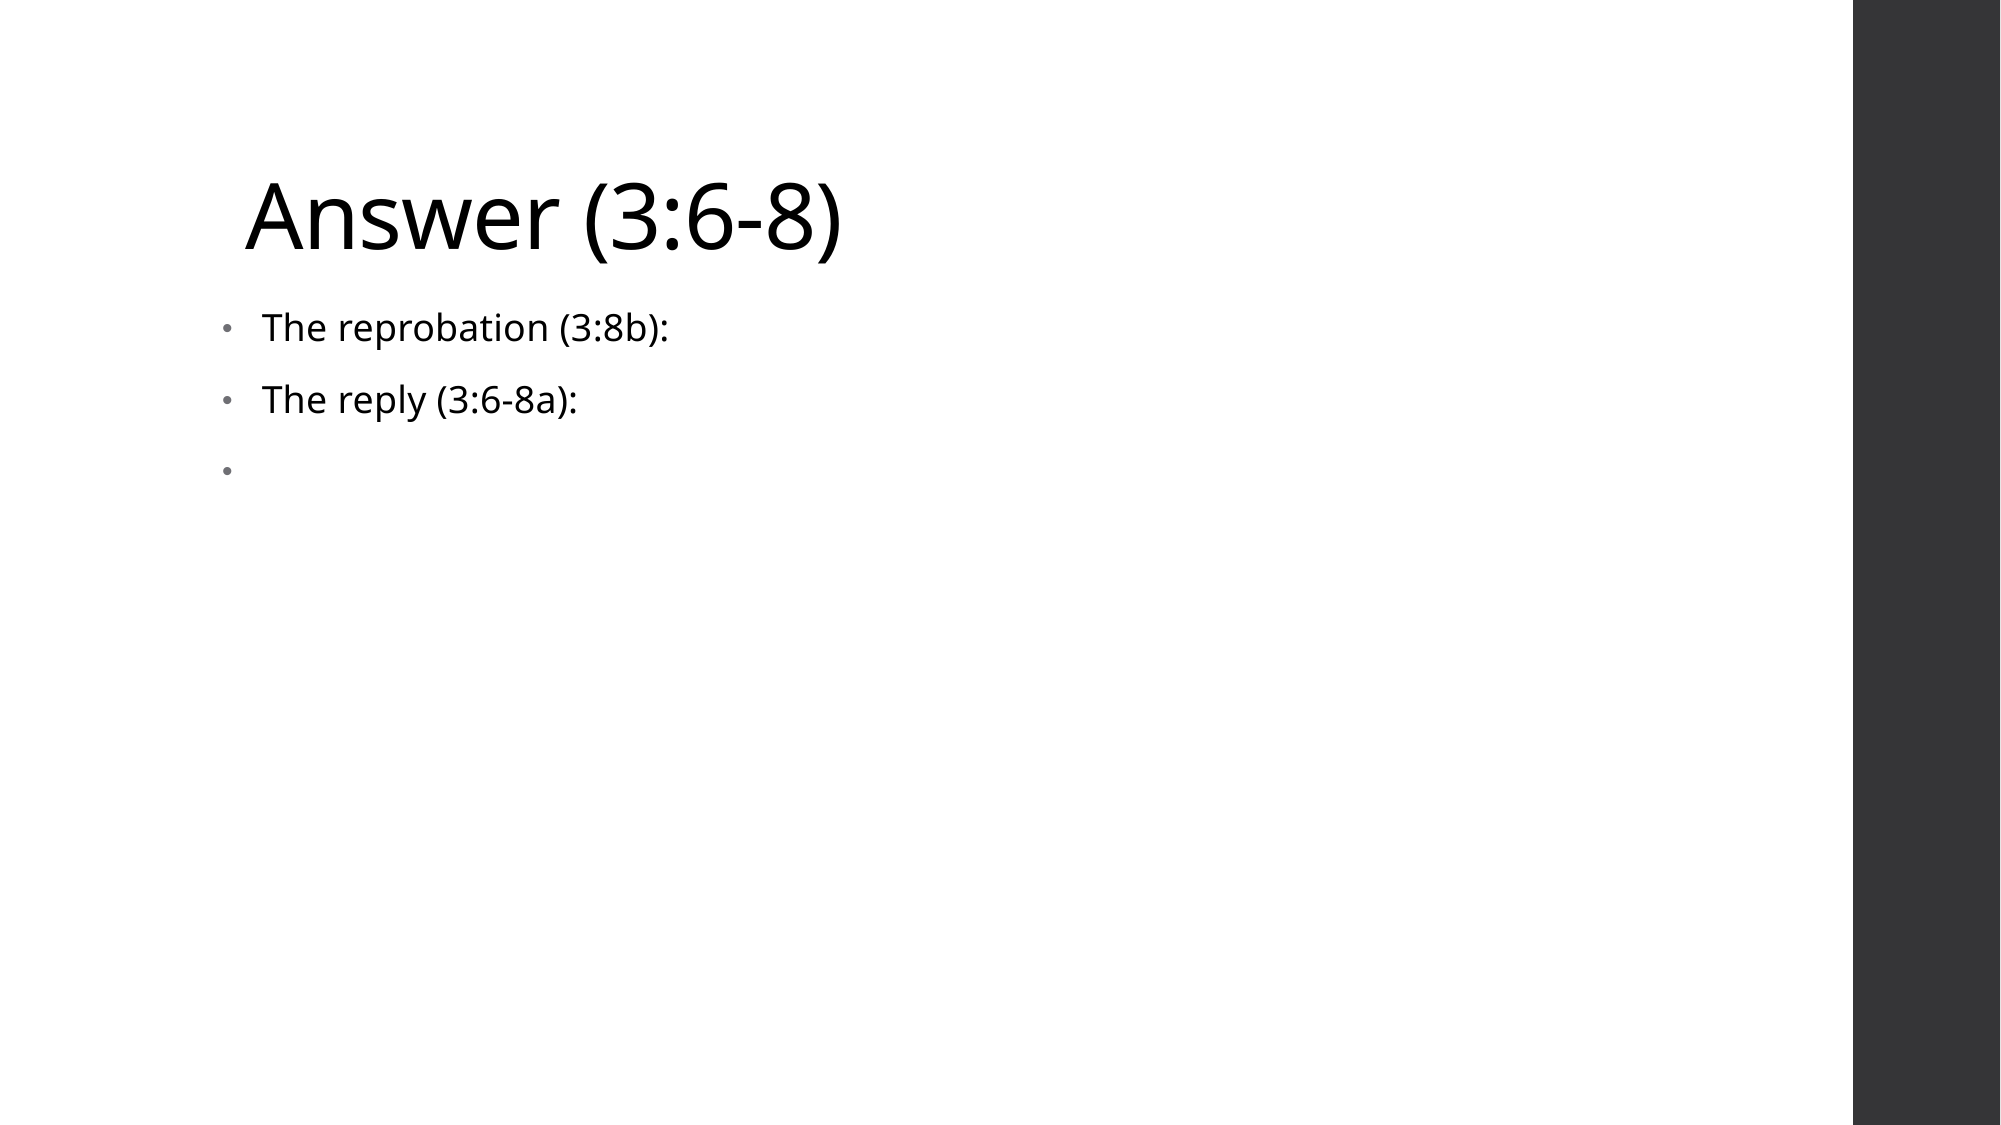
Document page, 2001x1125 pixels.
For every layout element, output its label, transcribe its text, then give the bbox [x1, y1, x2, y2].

title Answer (3:6-8) [206, 60, 1797, 278]
list The reprobation (3:8b): The reply (3:6-8a): [206, 299, 1617, 1014]
